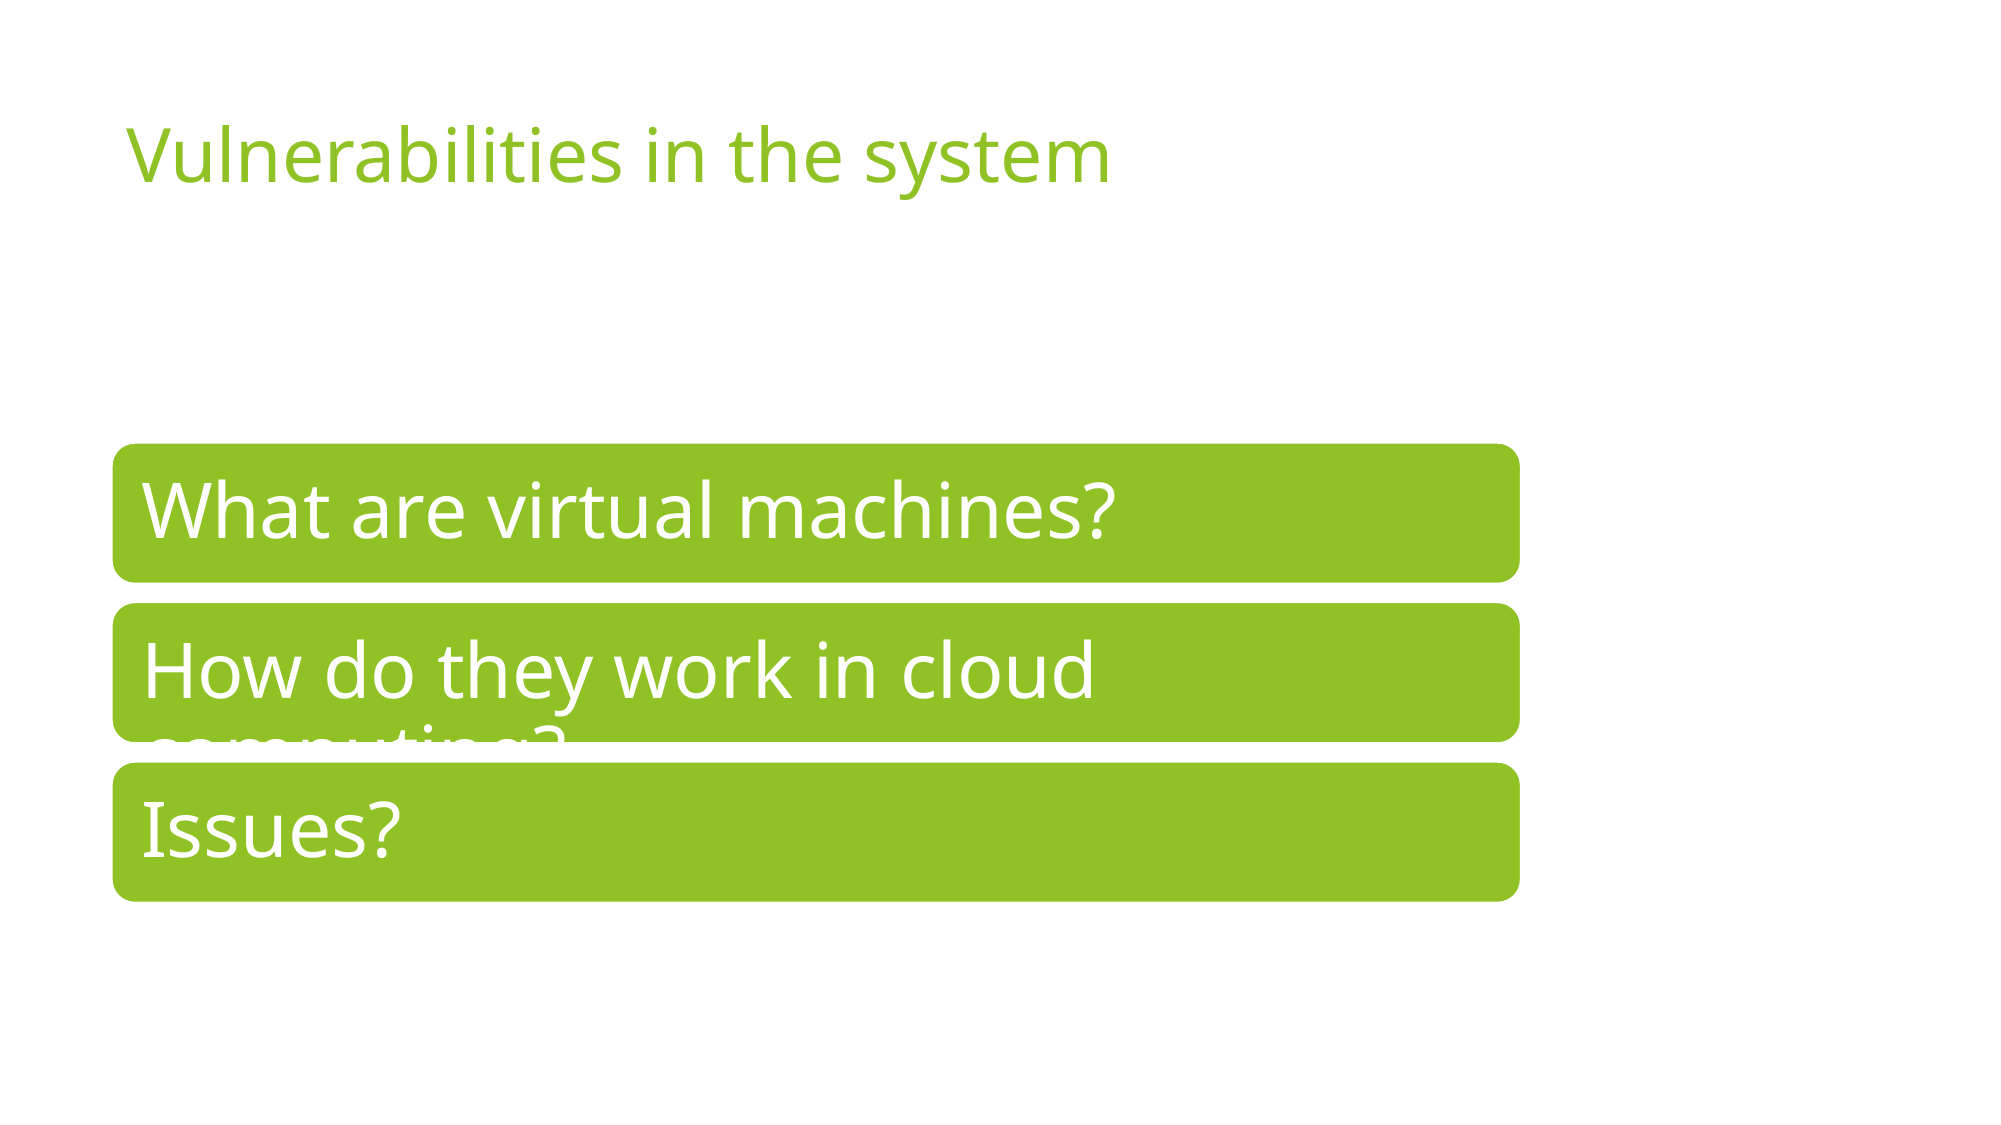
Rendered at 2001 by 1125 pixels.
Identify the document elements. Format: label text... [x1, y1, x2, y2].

text_box How do they work in cloud computing? [111, 601, 1522, 744]
text_box What are virtual machines? [111, 442, 1522, 585]
text_box Issues? [111, 761, 1522, 904]
title Vulnerabilities in the system [111, 99, 1522, 317]
